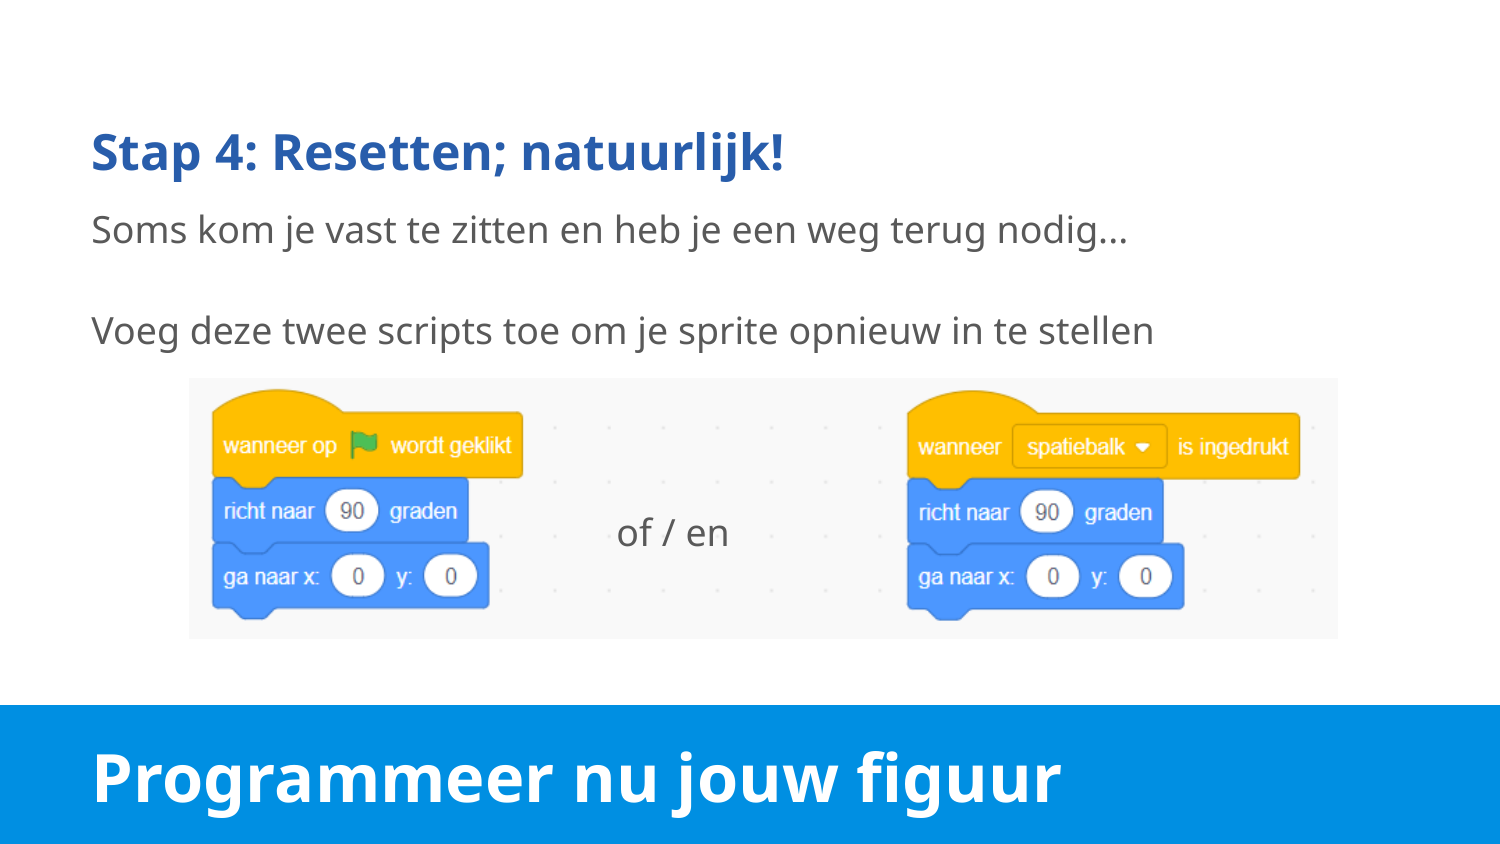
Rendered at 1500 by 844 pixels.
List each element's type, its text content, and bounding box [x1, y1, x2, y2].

picture [0, 705, 1500, 844]
subtitle Stap 4: Resetten; natuurlijk! [76, 75, 1438, 152]
title Programmeer nu jouw figuur [76, 721, 1500, 828]
list Soms kom je vast te zitten en heb je een weg terug nodig... Voeg deze twee scripts toe om je sprite opnieuw in te stellen of / en [76, 168, 1454, 500]
picture [189, 500, 1338, 639]
